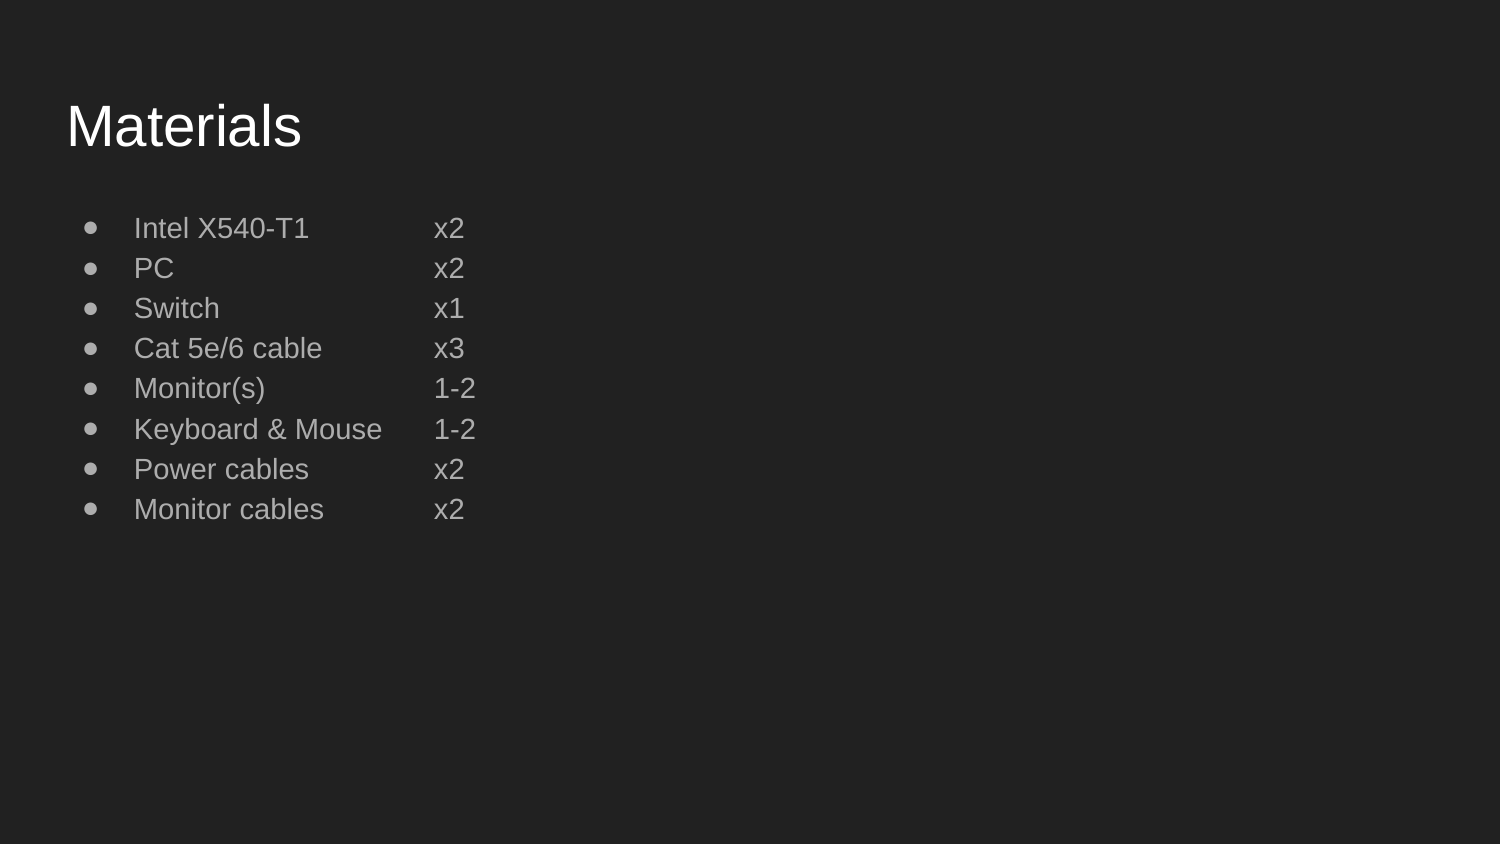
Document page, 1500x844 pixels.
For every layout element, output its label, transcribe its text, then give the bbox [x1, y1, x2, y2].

title Materials [51, 72, 1449, 167]
list Intel X540-T1 x2 PC x2 Switch x1 Cat 5e/6 cable x3 Monitor(s) 1-2 Keyboard & Mouse 1-2 Power cables x2 Monitor cables x2 [43, 189, 1442, 750]
